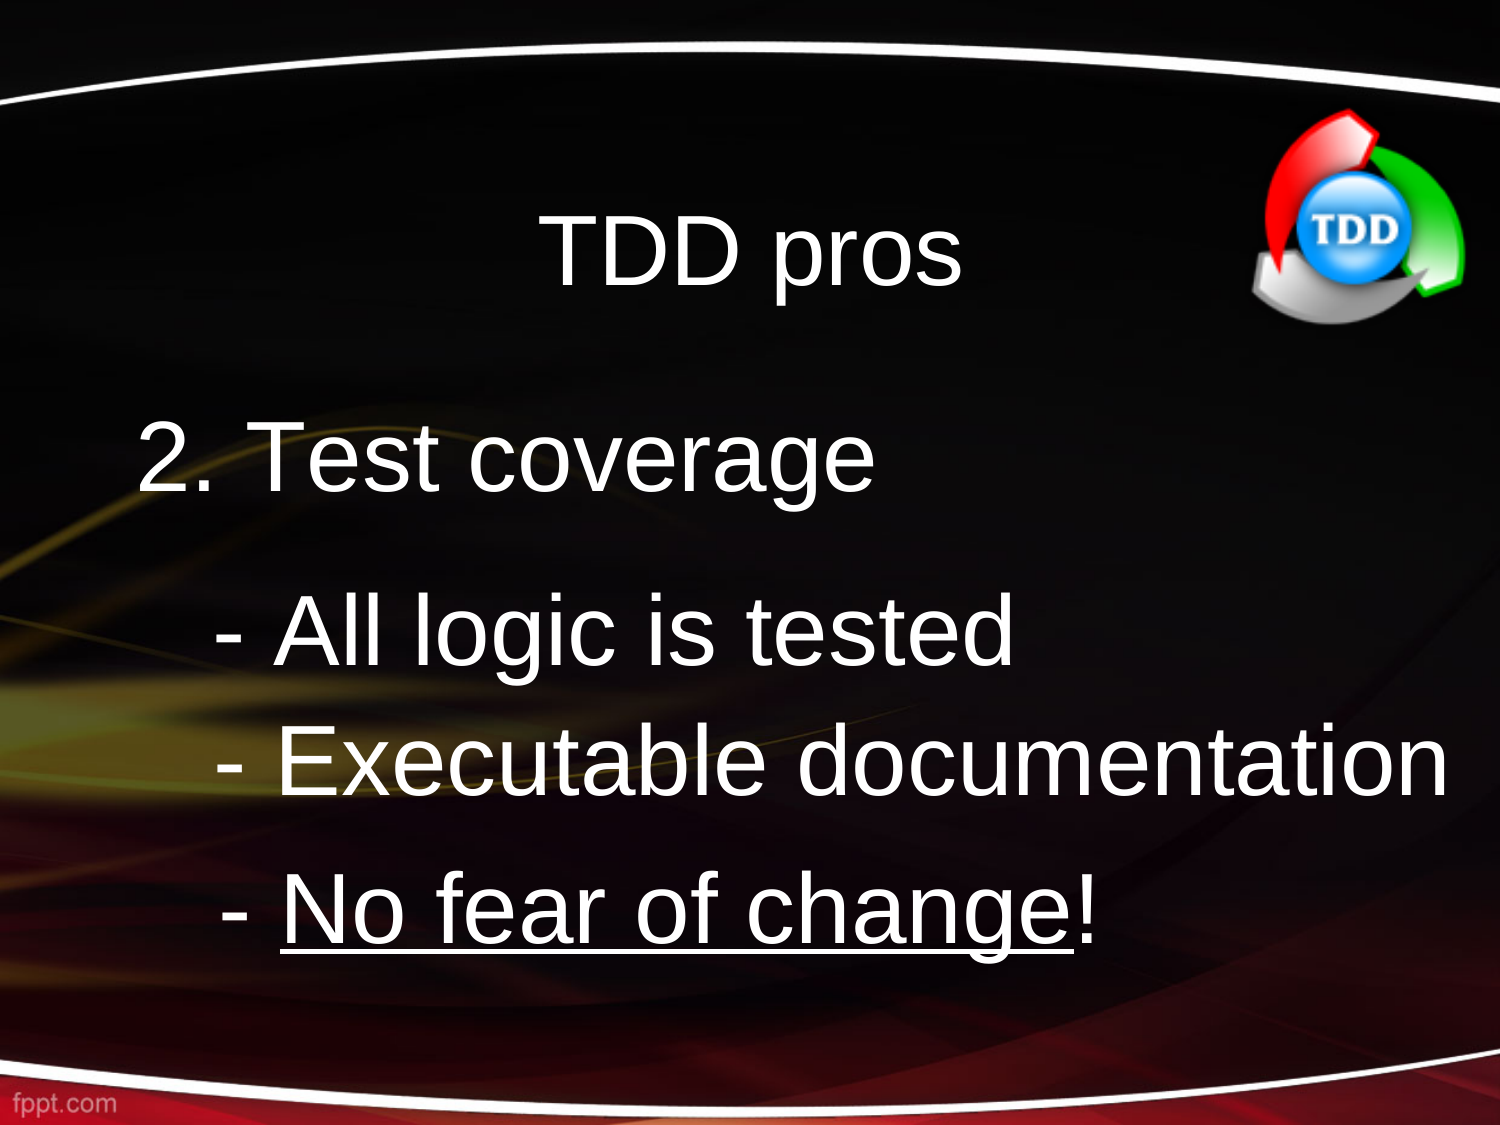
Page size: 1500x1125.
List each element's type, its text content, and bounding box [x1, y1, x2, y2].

list - No fear of change! [147, 811, 1417, 995]
list 2. Test coverage [64, 360, 1381, 544]
list TDD pros [65, 70, 1382, 421]
picture [0, 0, 1500, 1125]
list - Executable documentation [143, 664, 1469, 848]
list - All logic is tested [141, 534, 1411, 718]
